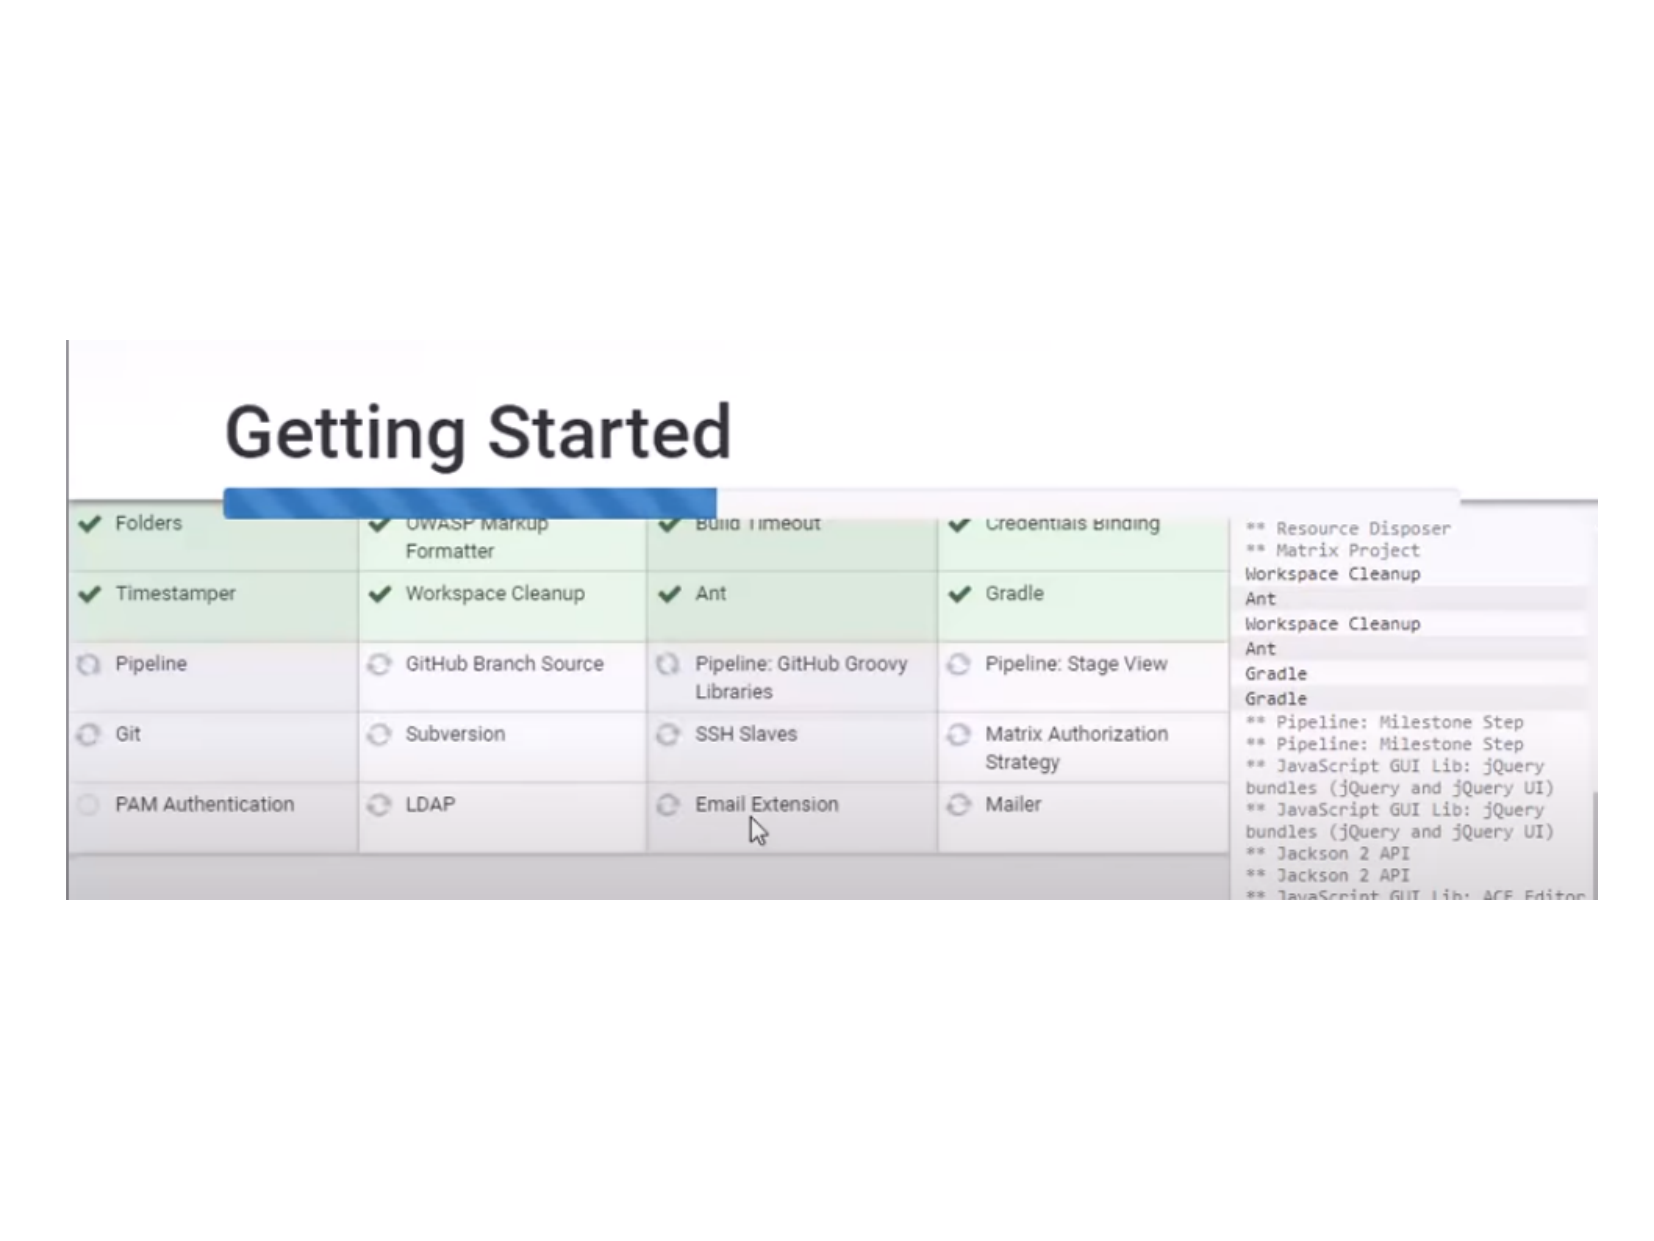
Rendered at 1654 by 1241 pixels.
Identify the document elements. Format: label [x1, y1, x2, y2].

picture [66, 340, 1598, 900]
